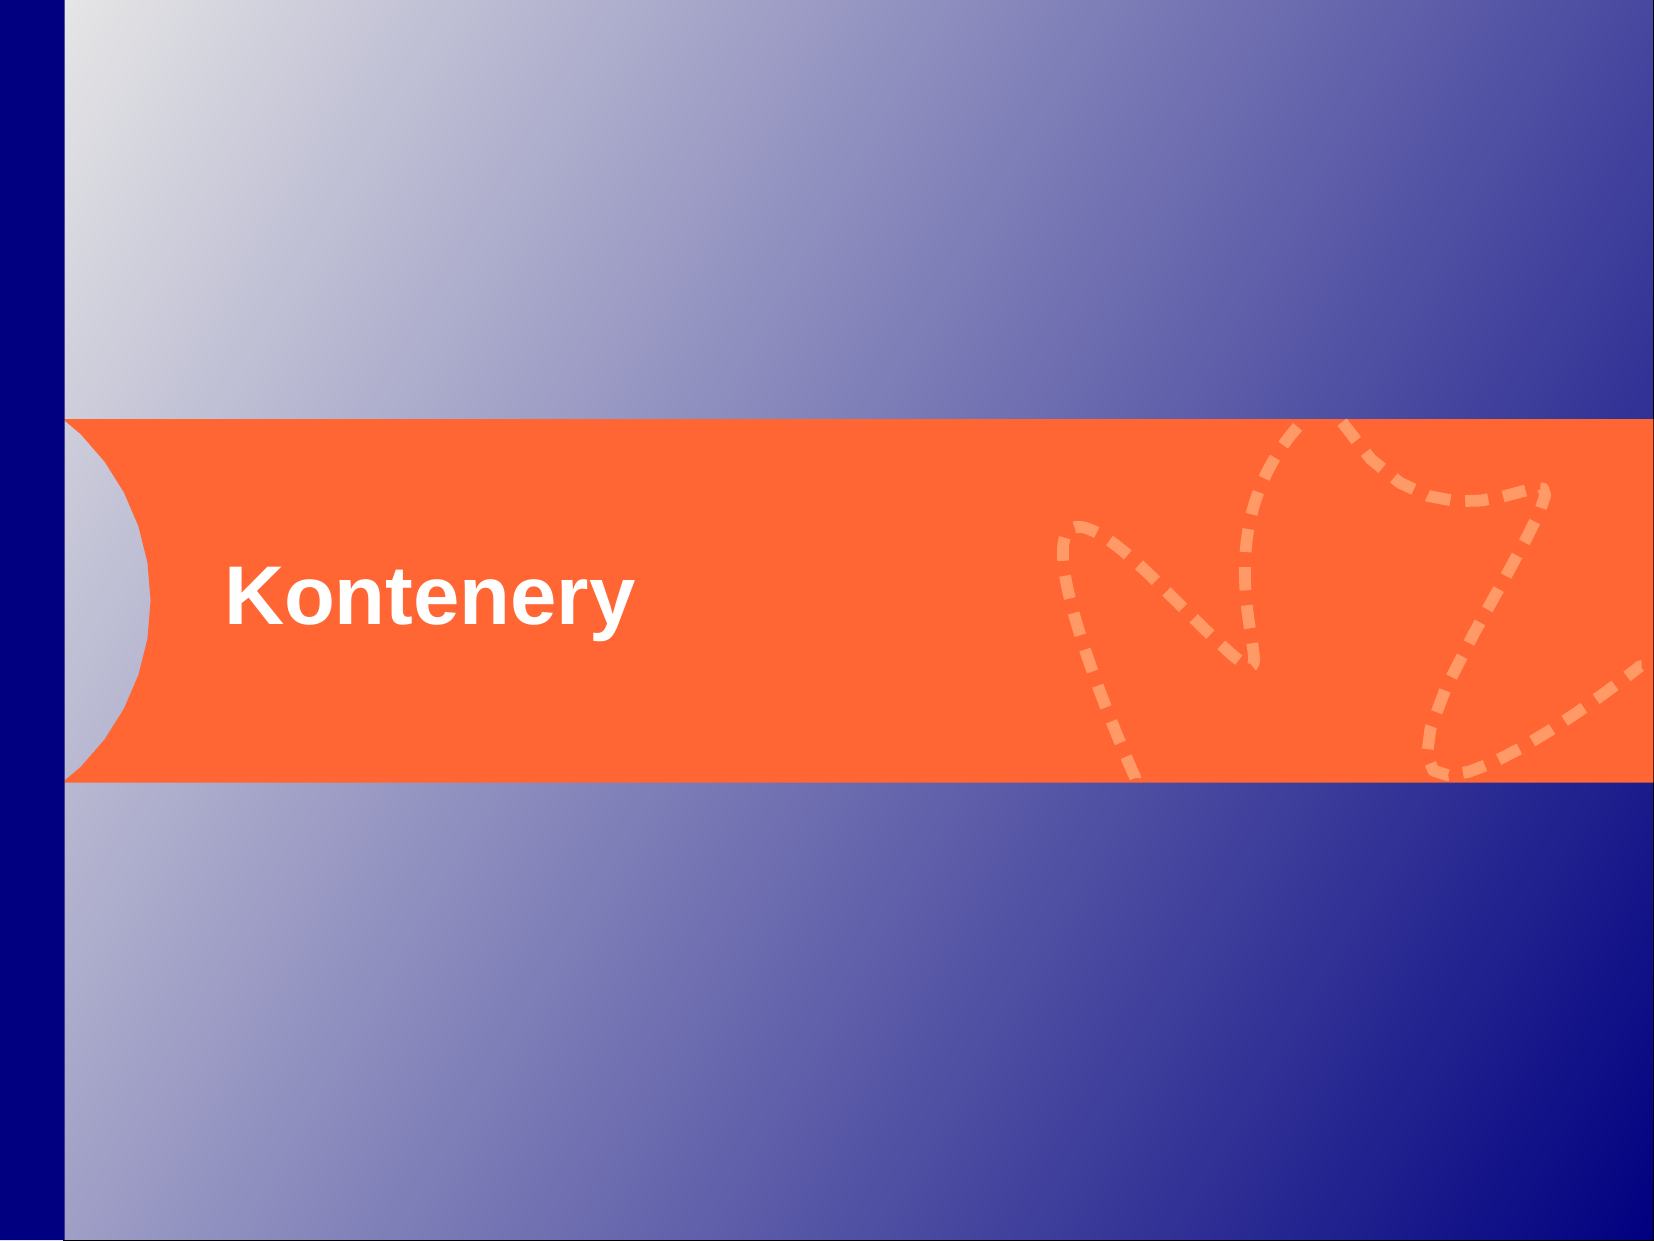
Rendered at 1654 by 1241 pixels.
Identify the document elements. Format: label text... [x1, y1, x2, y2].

title Kontenery [224, 497, 1093, 704]
